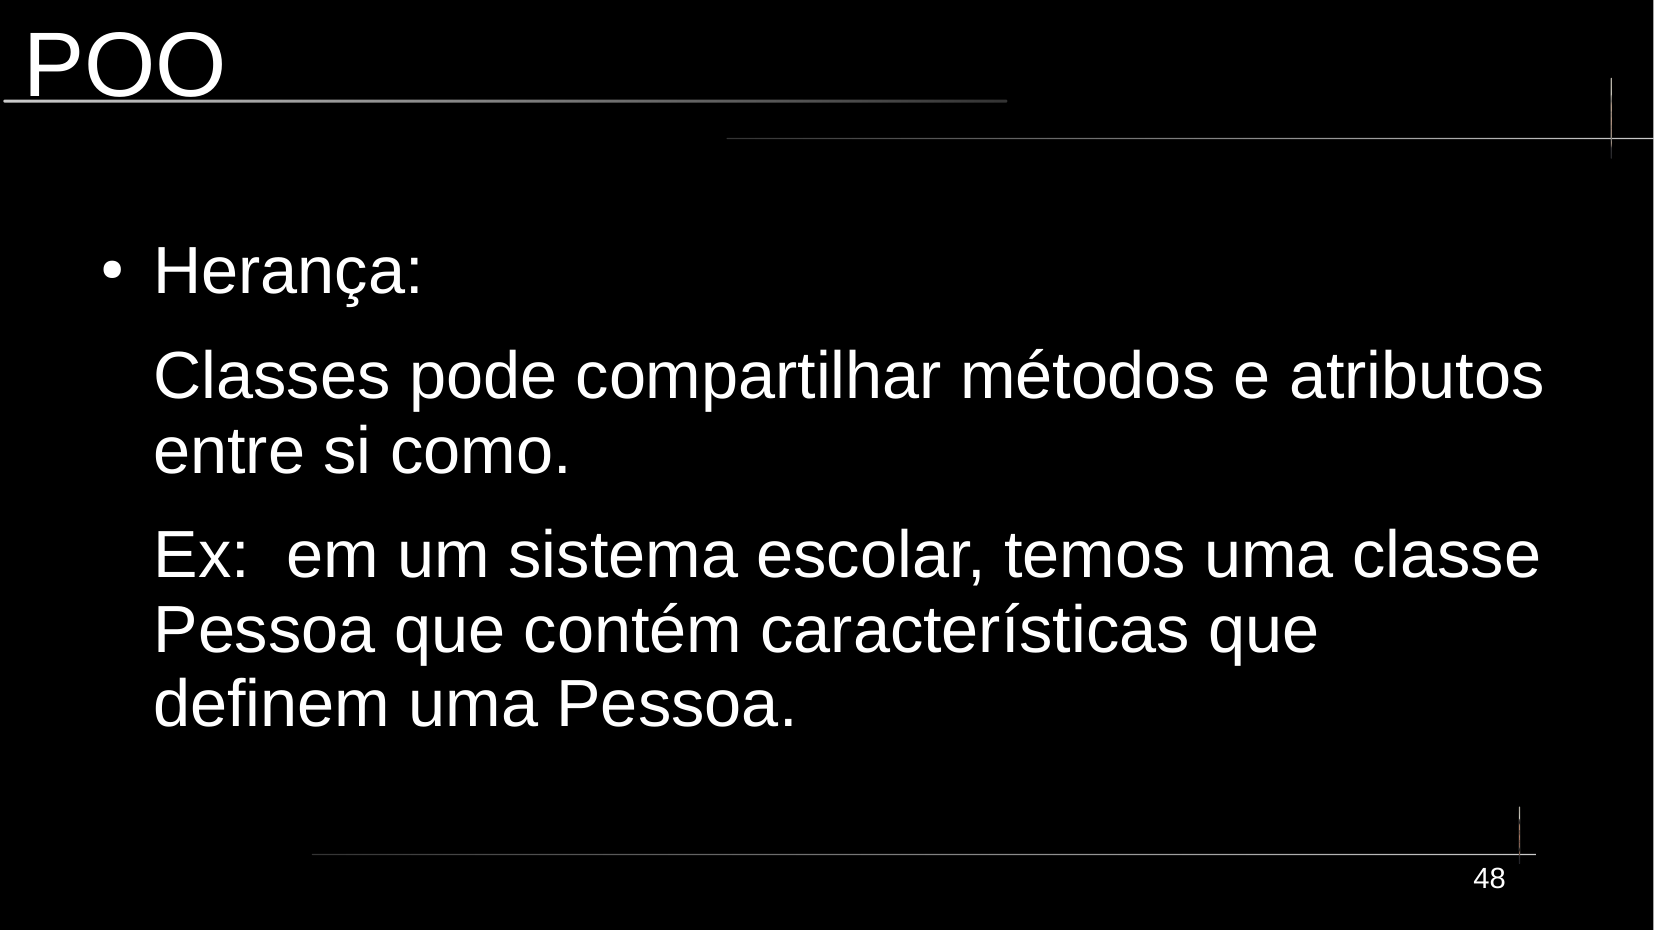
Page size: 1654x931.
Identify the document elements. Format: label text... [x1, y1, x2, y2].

title POO [23, 11, 1589, 119]
subtitle Herança: Classes pode compartilhar métodos e atributos entre si como. Ex: em um sistema escolar, temos uma classe Pessoa que contém características que definem uma Pessoa. [82, 217, 1571, 758]
